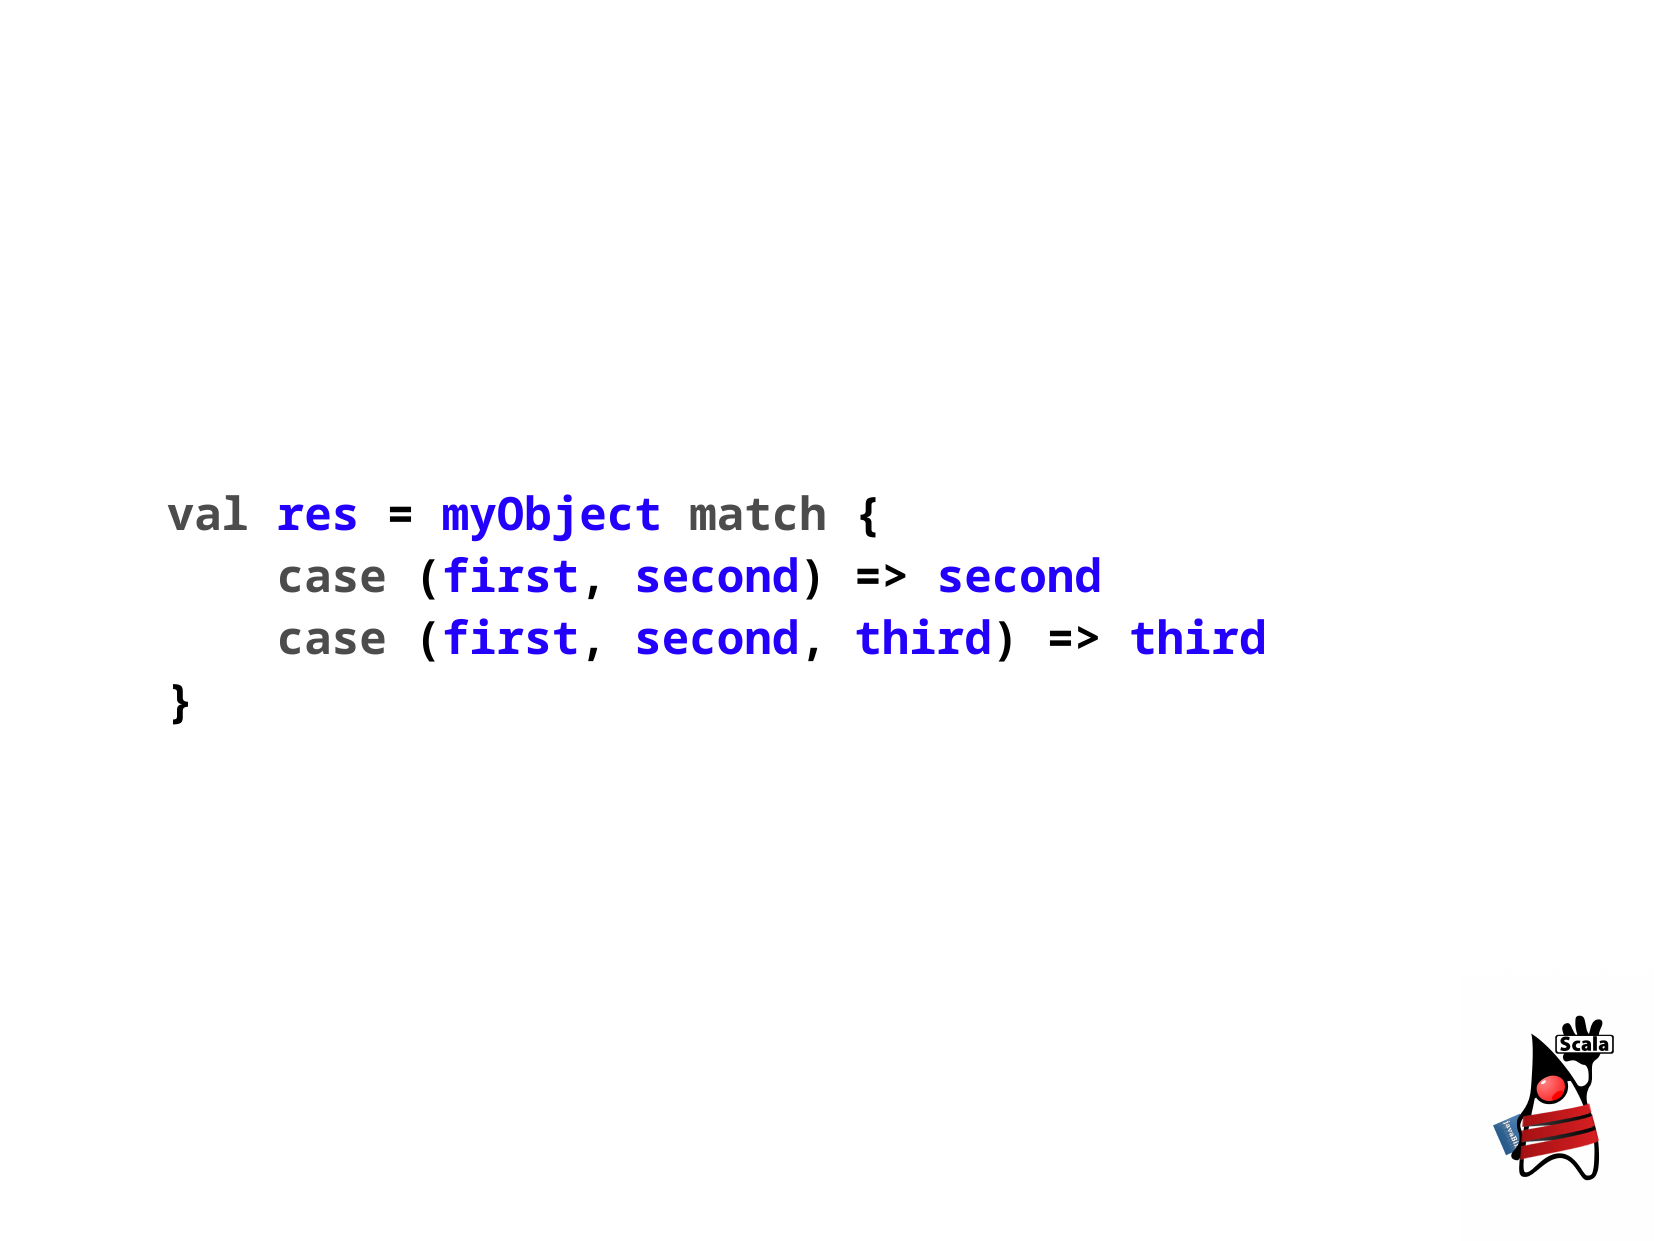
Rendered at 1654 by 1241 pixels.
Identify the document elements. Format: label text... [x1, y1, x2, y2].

text_box val res = myObject match { case (first, second) => second case (first, second, third) => third } [152, 473, 1353, 755]
picture [1462, 969, 1654, 1241]
